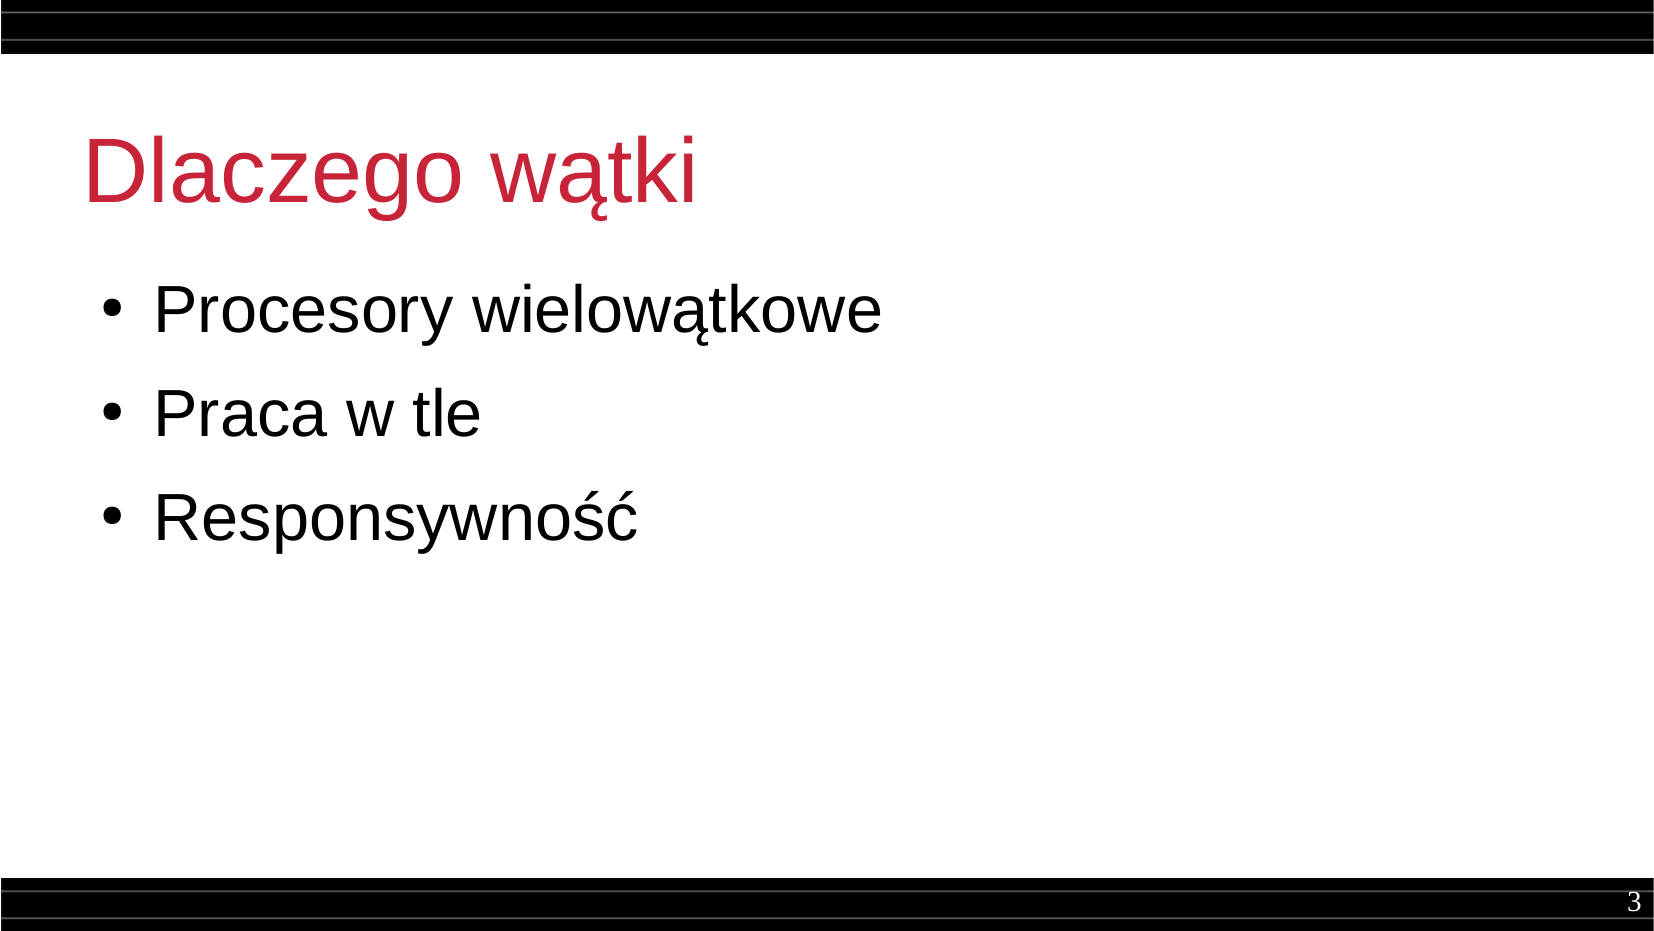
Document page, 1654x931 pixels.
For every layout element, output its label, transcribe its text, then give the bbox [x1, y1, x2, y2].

picture [1, 878, 1654, 931]
list Procesory wielowątkowe Praca w tle Responsywność [82, 271, 1571, 758]
title Dlaczego wątki [82, 92, 1571, 249]
picture [1, 0, 1654, 54]
